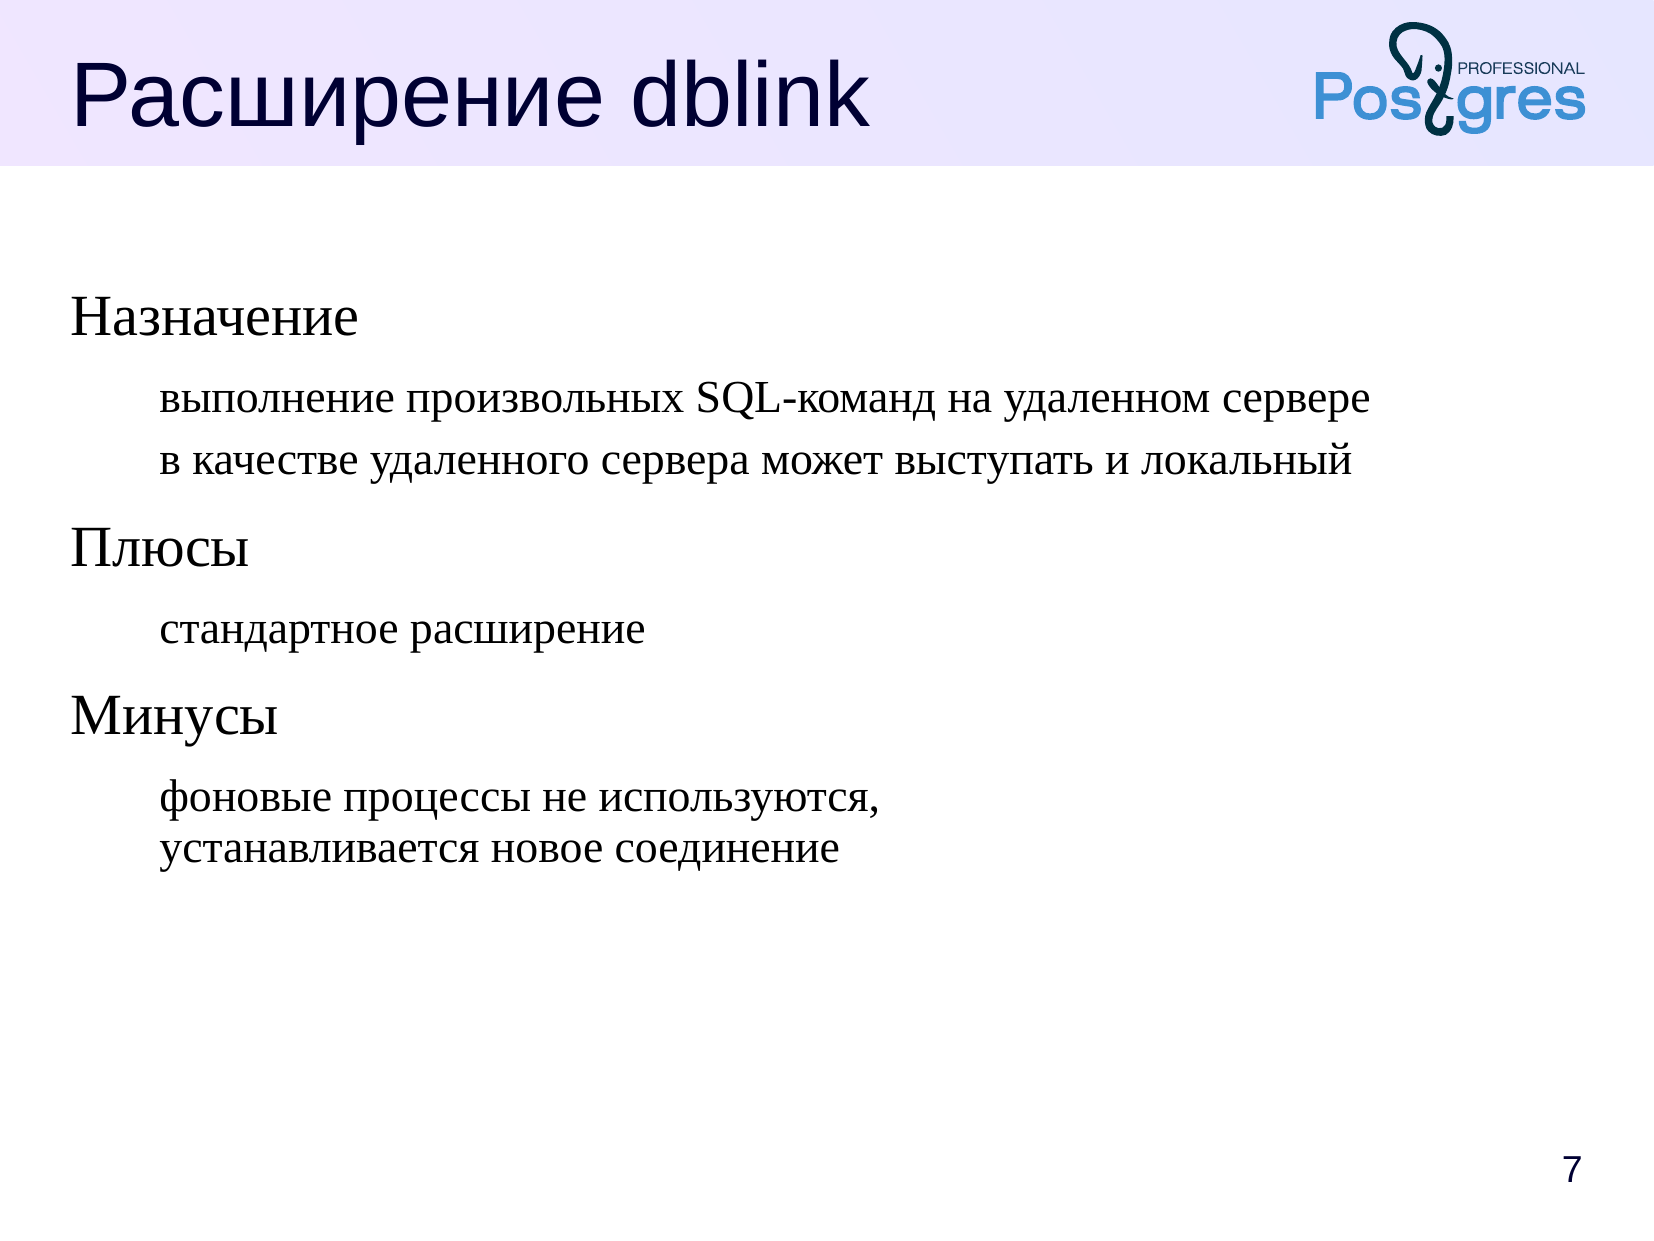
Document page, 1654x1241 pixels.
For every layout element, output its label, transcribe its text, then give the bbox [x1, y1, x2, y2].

list Назначение выполнение произвольных SQL-команд на удаленном сервере в качестве удаленного сервера может выступать и локальный Плюсы стандартное расширение Минусы фоновые процессы не используются, устанавливается новое соединение [70, 283, 1583, 1141]
title Расширение dblink [70, 43, 1241, 147]
